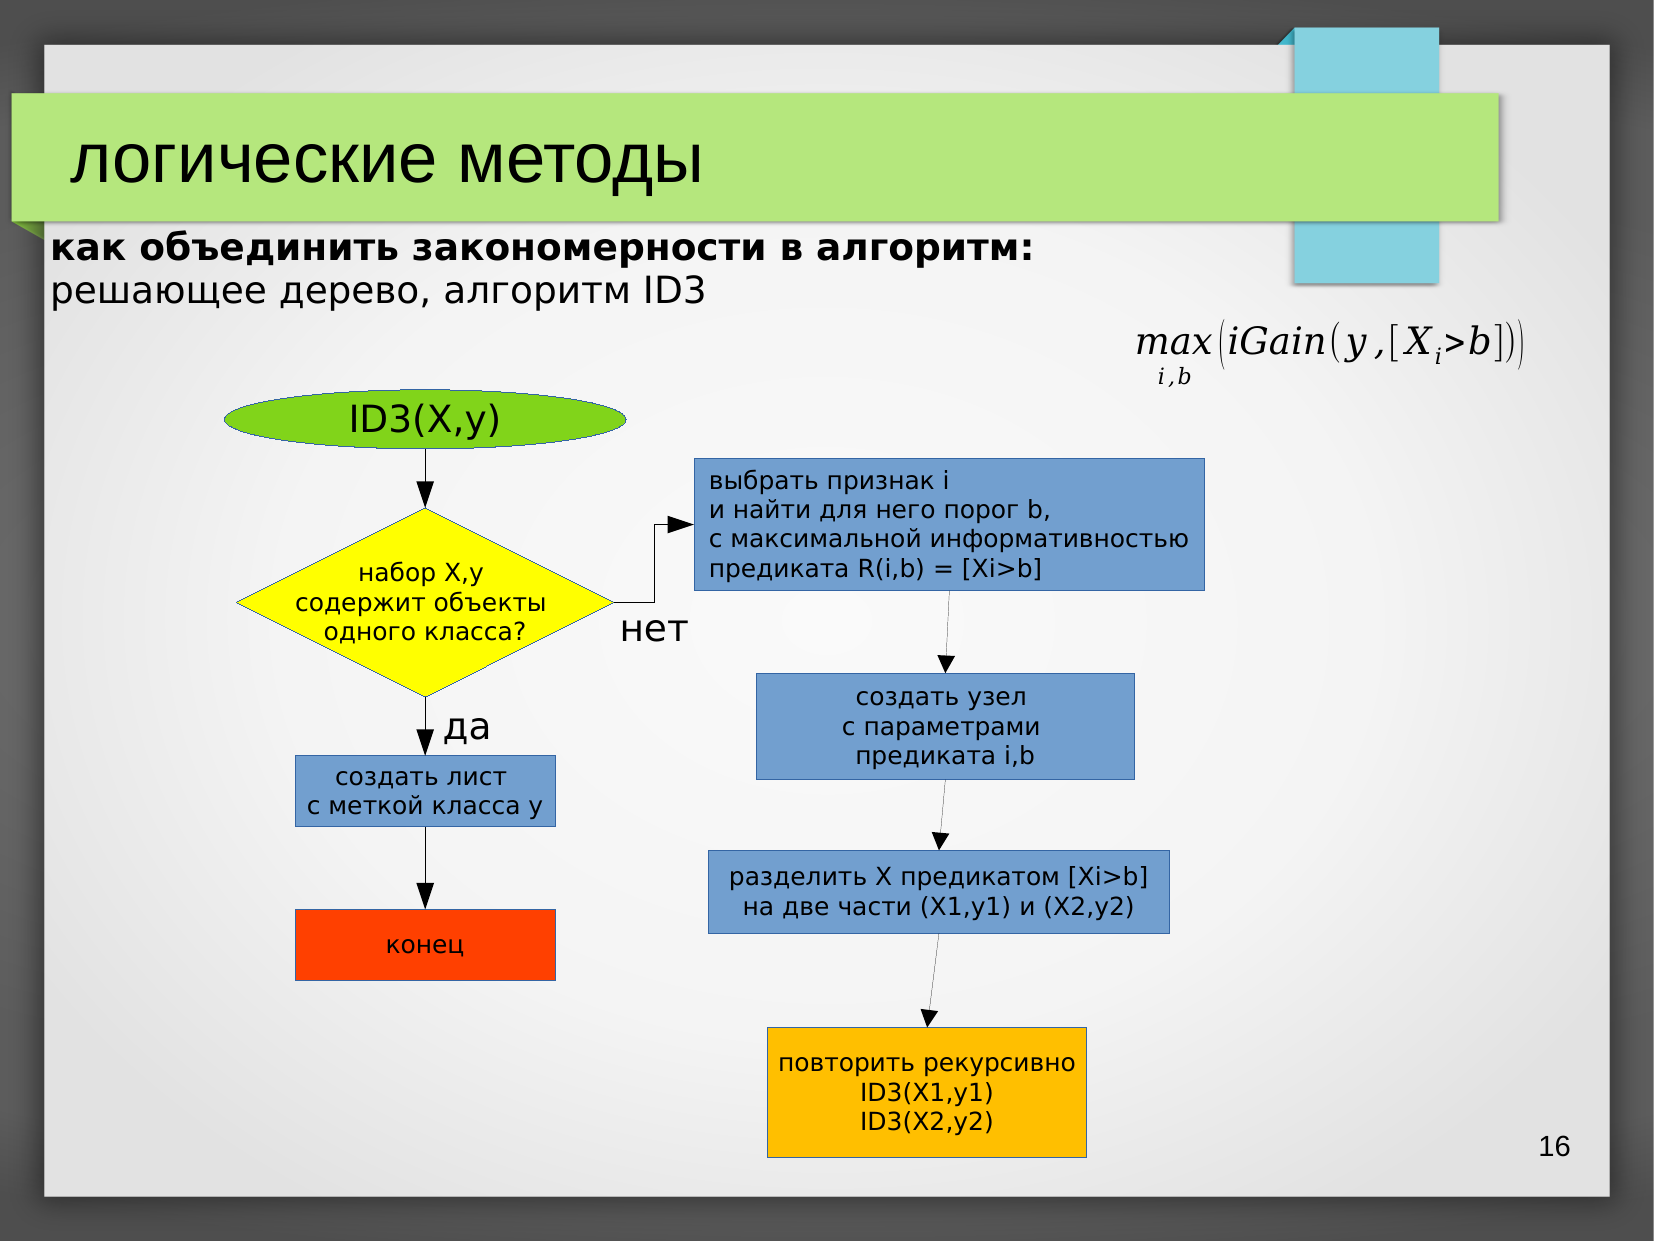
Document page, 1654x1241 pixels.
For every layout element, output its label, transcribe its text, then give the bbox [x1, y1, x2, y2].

text_box выбрать признак i и найти для него порог b, с максимальной информативностью предиката R(i,b) = [Xi>b] [694, 458, 1205, 591]
text_box создать узел с параметрами предиката i,b [756, 673, 1135, 780]
title логические методы [70, 118, 1205, 199]
text_box разделить X предикатом [Xi>b] на две части (X1,y1) и (X2,y2) [708, 850, 1170, 934]
text_box создать лист с меткой класса y [295, 755, 556, 827]
text_box набор X,y содержит объекты одного класса? [236, 508, 614, 697]
text_box как объединить закономерности в алгоритм: решающее дерево, алгоритм ID3 [35, 218, 1193, 324]
chart [1124, 317, 1536, 390]
text_box конец [295, 909, 556, 981]
text_box повторить рекурсивно ID3(X1,y1) ID3(X2,y2) [767, 1027, 1087, 1158]
picture [0, 0, 1654, 1241]
text_box ID3(X,y) [224, 389, 627, 449]
